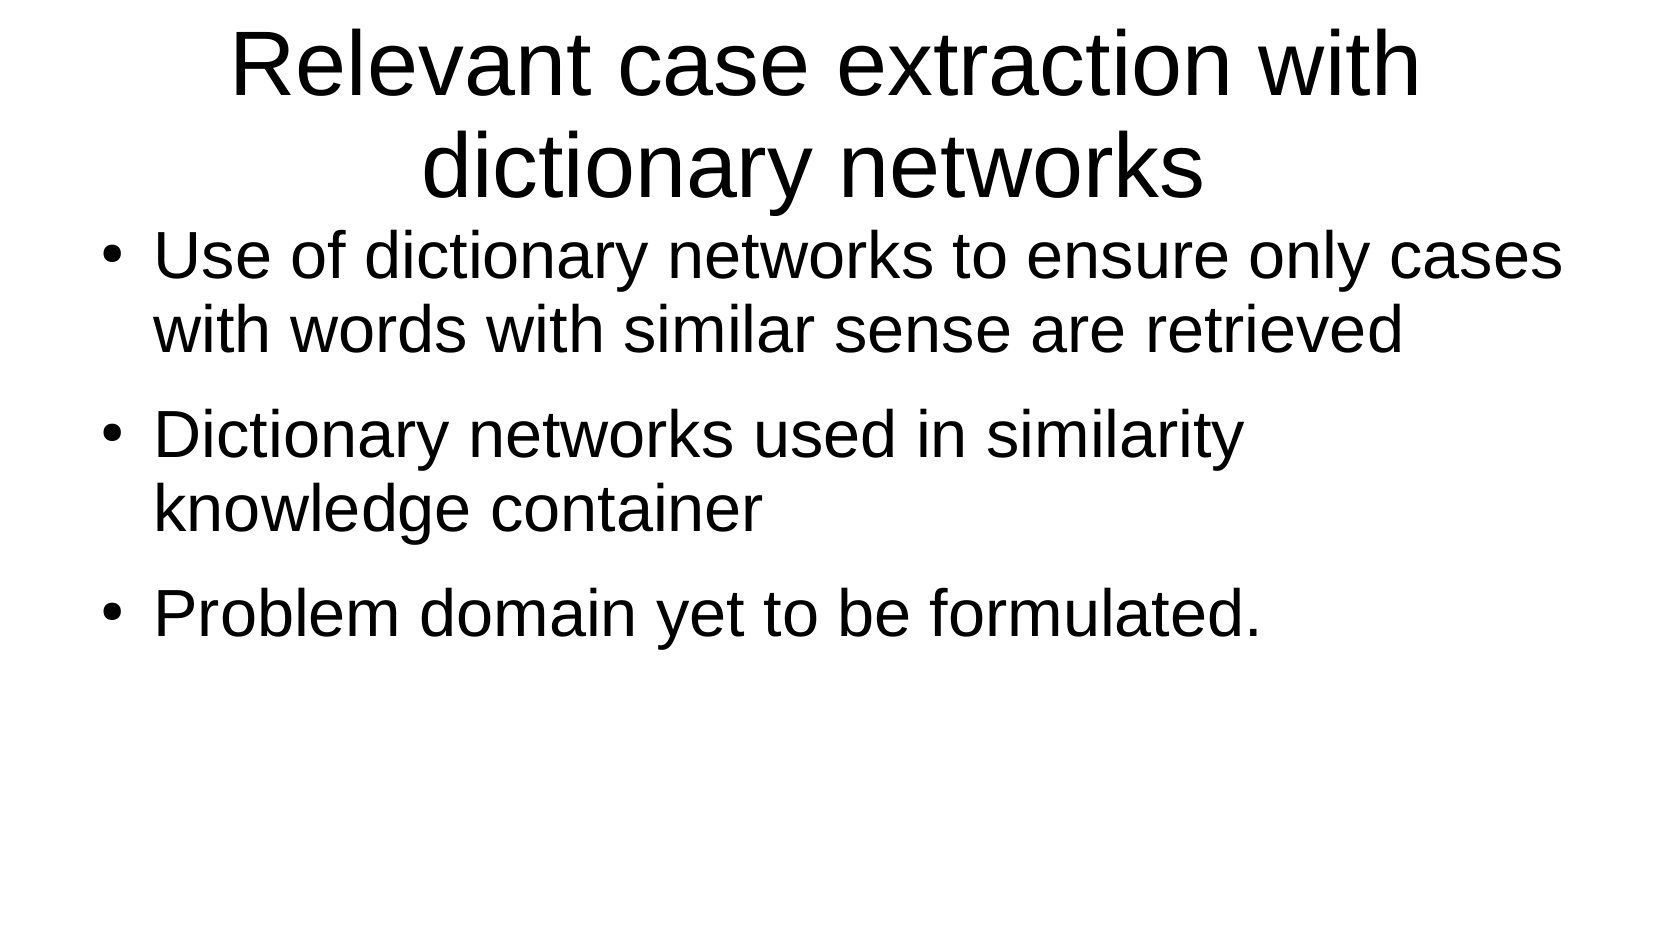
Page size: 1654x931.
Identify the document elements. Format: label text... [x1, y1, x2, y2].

title Relevant case extraction with dictionary networks [82, 12, 1571, 217]
list Use of dictionary networks to ensure only cases with words with similar sense are retrieved Dictionary networks used in similarity knowledge container Problem domain yet to be formulated. [82, 217, 1571, 758]
